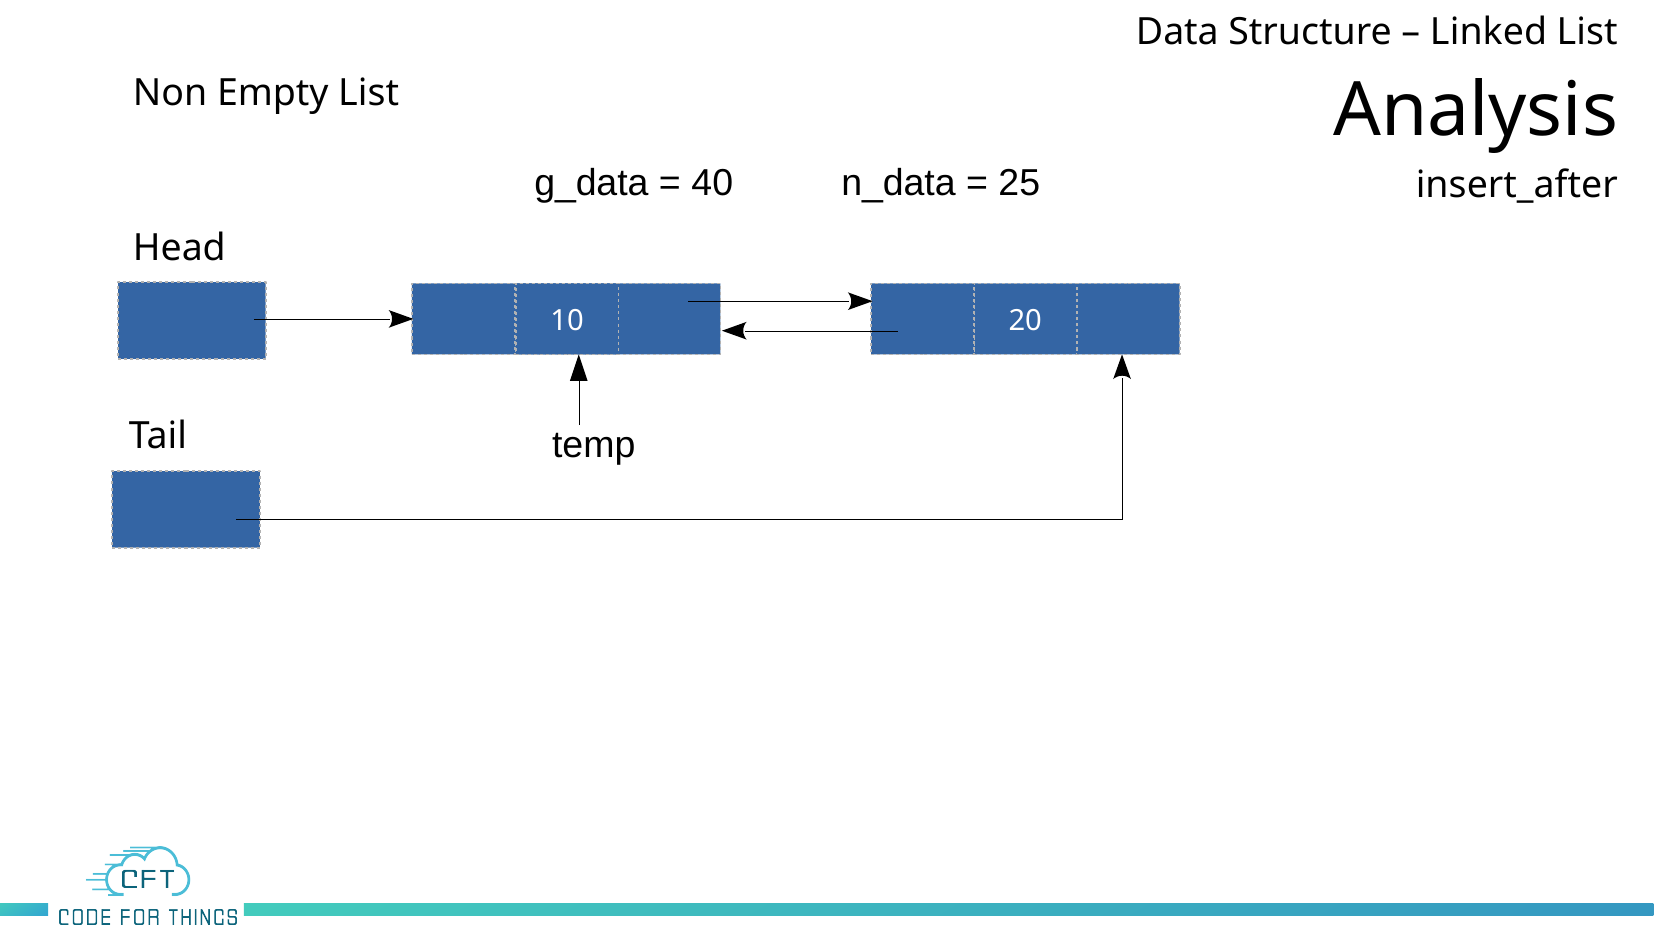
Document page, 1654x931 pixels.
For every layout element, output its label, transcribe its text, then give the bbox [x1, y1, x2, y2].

text_box Non Empty List [118, 58, 544, 125]
picture [59, 846, 237, 925]
text_box [411, 283, 515, 355]
text_box 10 [515, 283, 619, 355]
text_box g_data = 40 [519, 153, 749, 211]
text_box [112, 471, 260, 548]
text_box Tail [114, 401, 237, 468]
text_box Head [118, 212, 285, 293]
text_box [1076, 283, 1180, 355]
title Data Structure – Linked List Analysis insert_after [1099, 0, 1619, 216]
text_box n_data = 25 [826, 153, 1056, 211]
text_box temp [537, 415, 651, 473]
text_box [619, 283, 721, 355]
text_box [871, 283, 974, 355]
text_box [118, 293, 266, 359]
text_box 20 [974, 283, 1076, 355]
